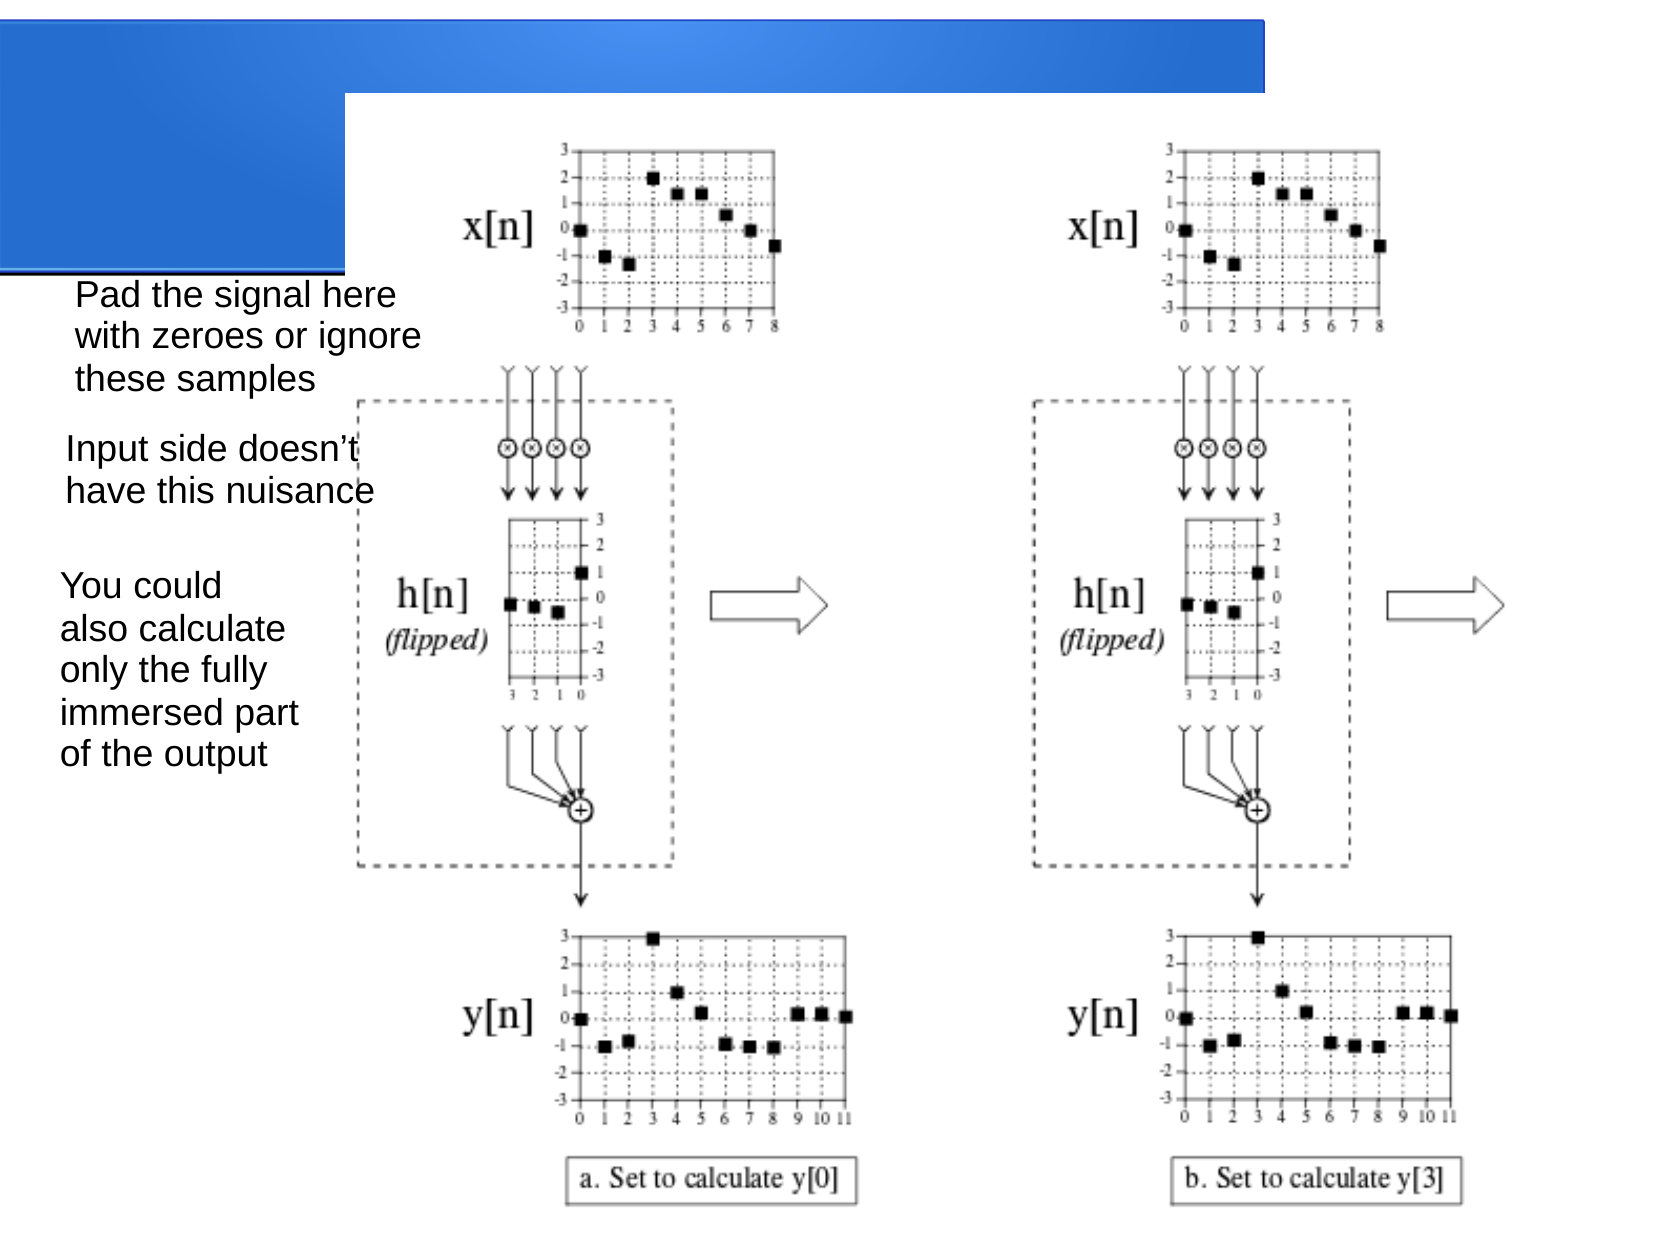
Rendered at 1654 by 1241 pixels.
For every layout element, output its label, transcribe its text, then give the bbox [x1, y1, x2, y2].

picture [345, 93, 1574, 1241]
text_box Input side doesn’t have this nuisance [50, 420, 391, 518]
text_box You could also calculate only the fully immersed part of the output [45, 557, 316, 781]
text_box Pad the signal here with zeroes or ignore these samples [60, 265, 437, 406]
